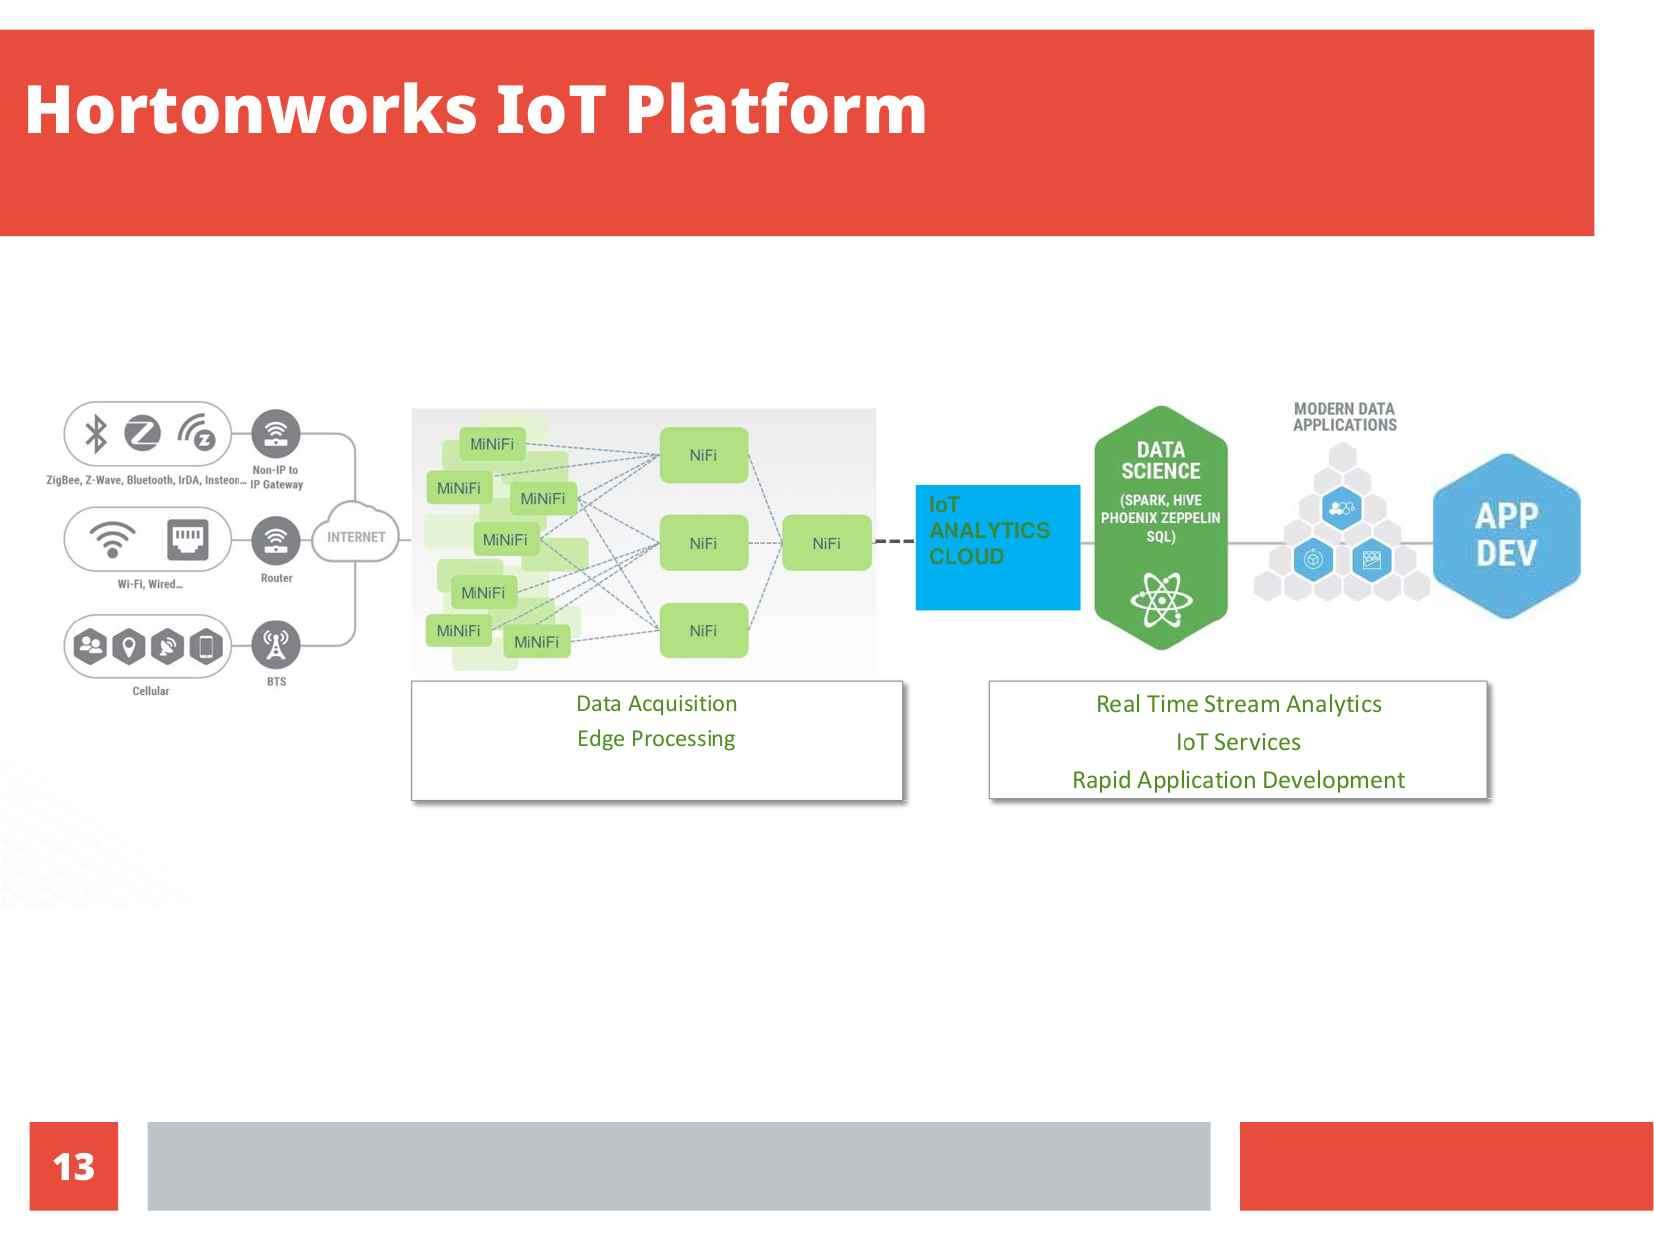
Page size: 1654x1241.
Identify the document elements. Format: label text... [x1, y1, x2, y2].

picture [2, 334, 1654, 907]
title Hortonworks IoT Platform [23, 59, 1595, 154]
